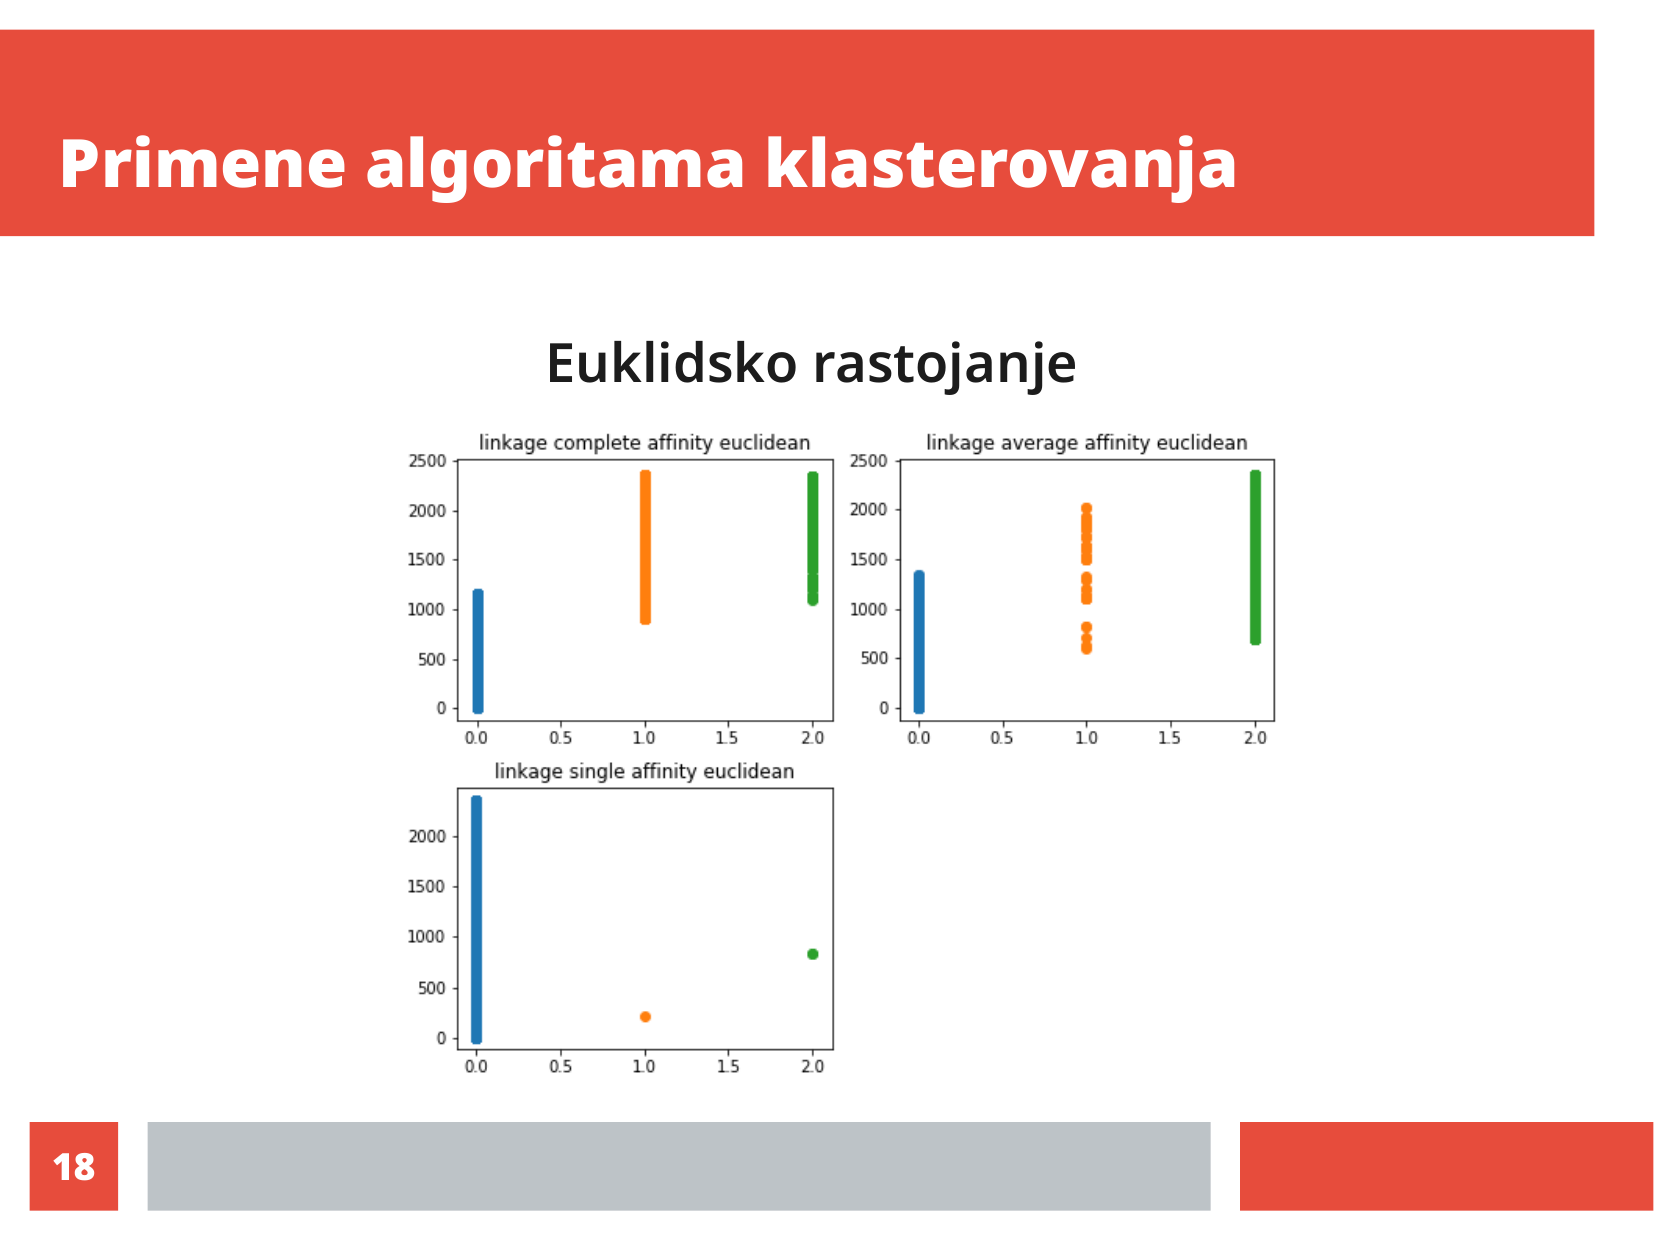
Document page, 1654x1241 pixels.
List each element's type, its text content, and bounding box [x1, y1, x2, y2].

title Primene algoritama klasterovanja [59, 59, 1595, 207]
picture [390, 417, 1291, 1093]
list Euklidsko rastojanje [59, 324, 1565, 1093]
